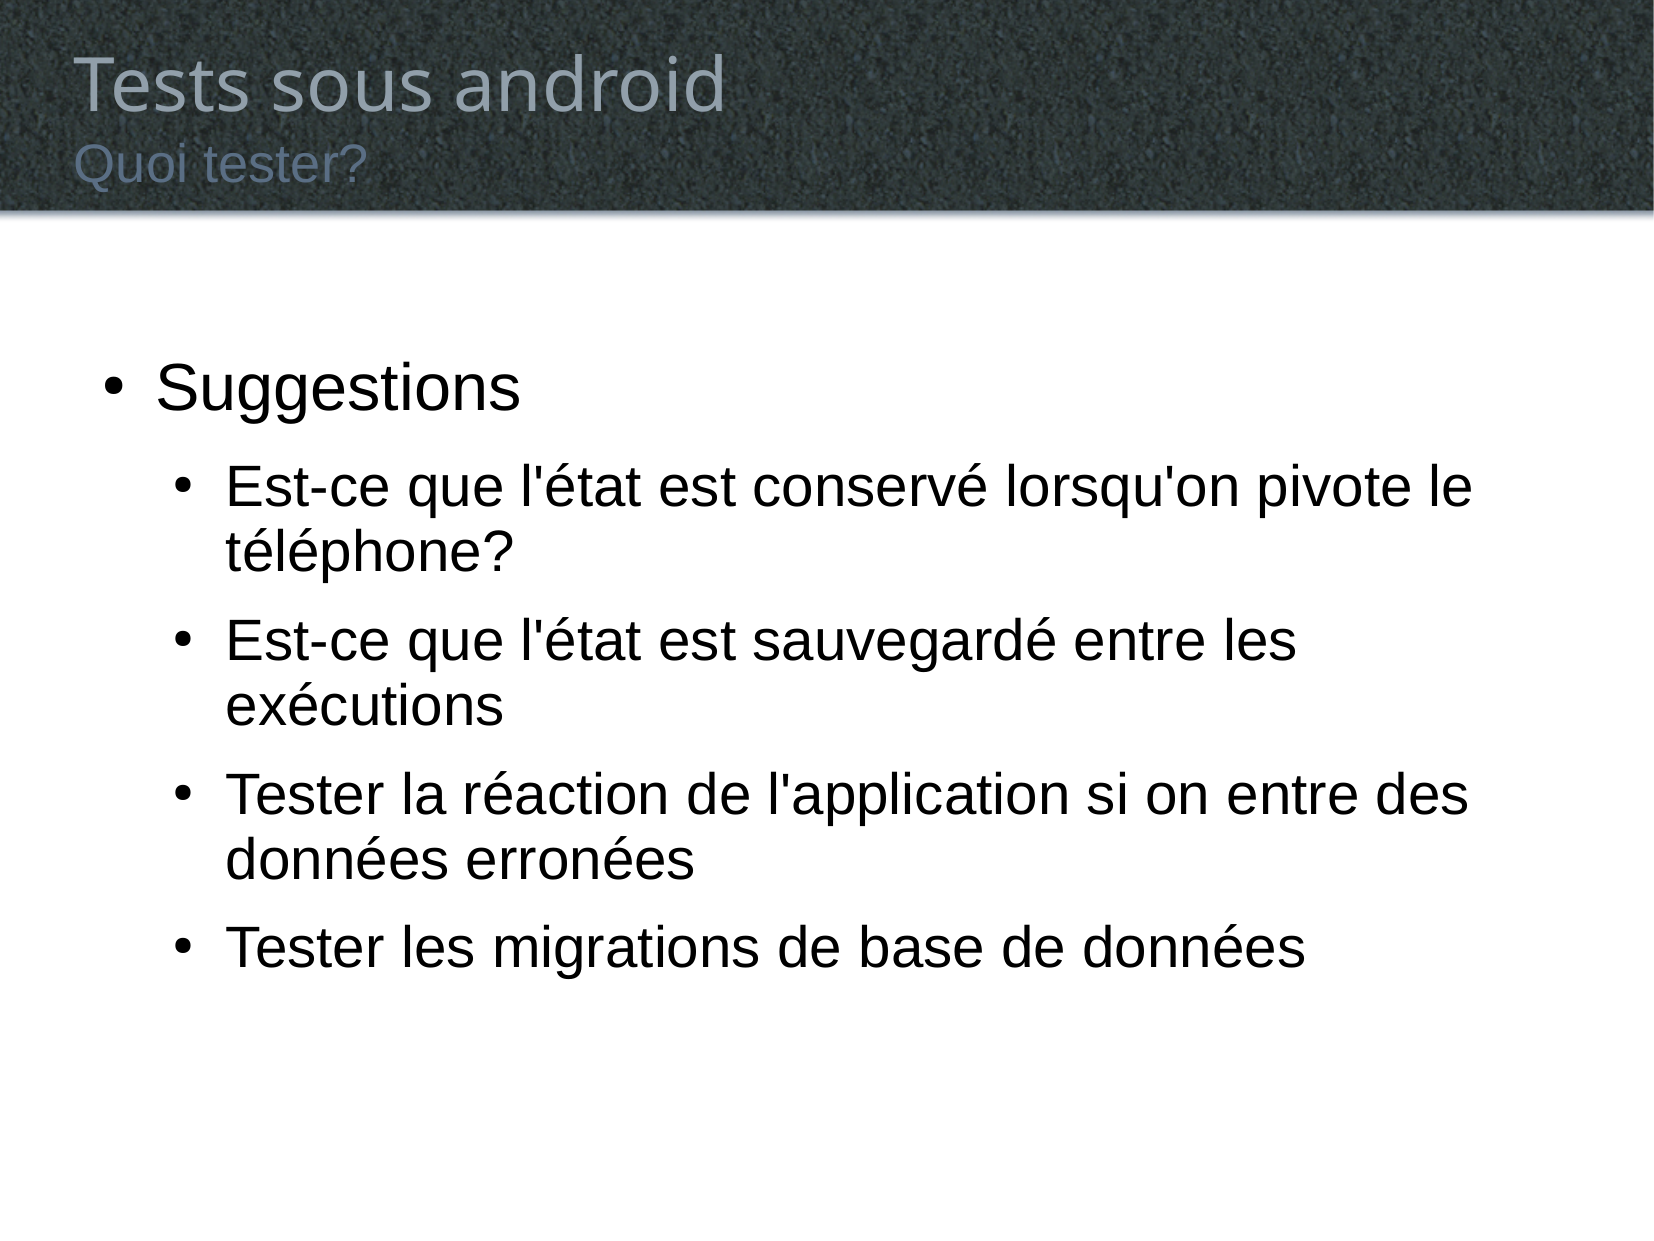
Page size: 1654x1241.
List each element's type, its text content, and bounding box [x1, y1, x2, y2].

list Suggestions Est-ce que l'état est conservé lorsqu'on pivote le téléphone? Est-ce que l'état est sauvegardé entre les exécutions Tester la réaction de l'application si on entre des données erronées Tester les migrations de base de données [84, 349, 1573, 1154]
text_box Tests sous android Quoi tester? [59, 23, 1554, 205]
picture [0, 0, 1654, 1241]
